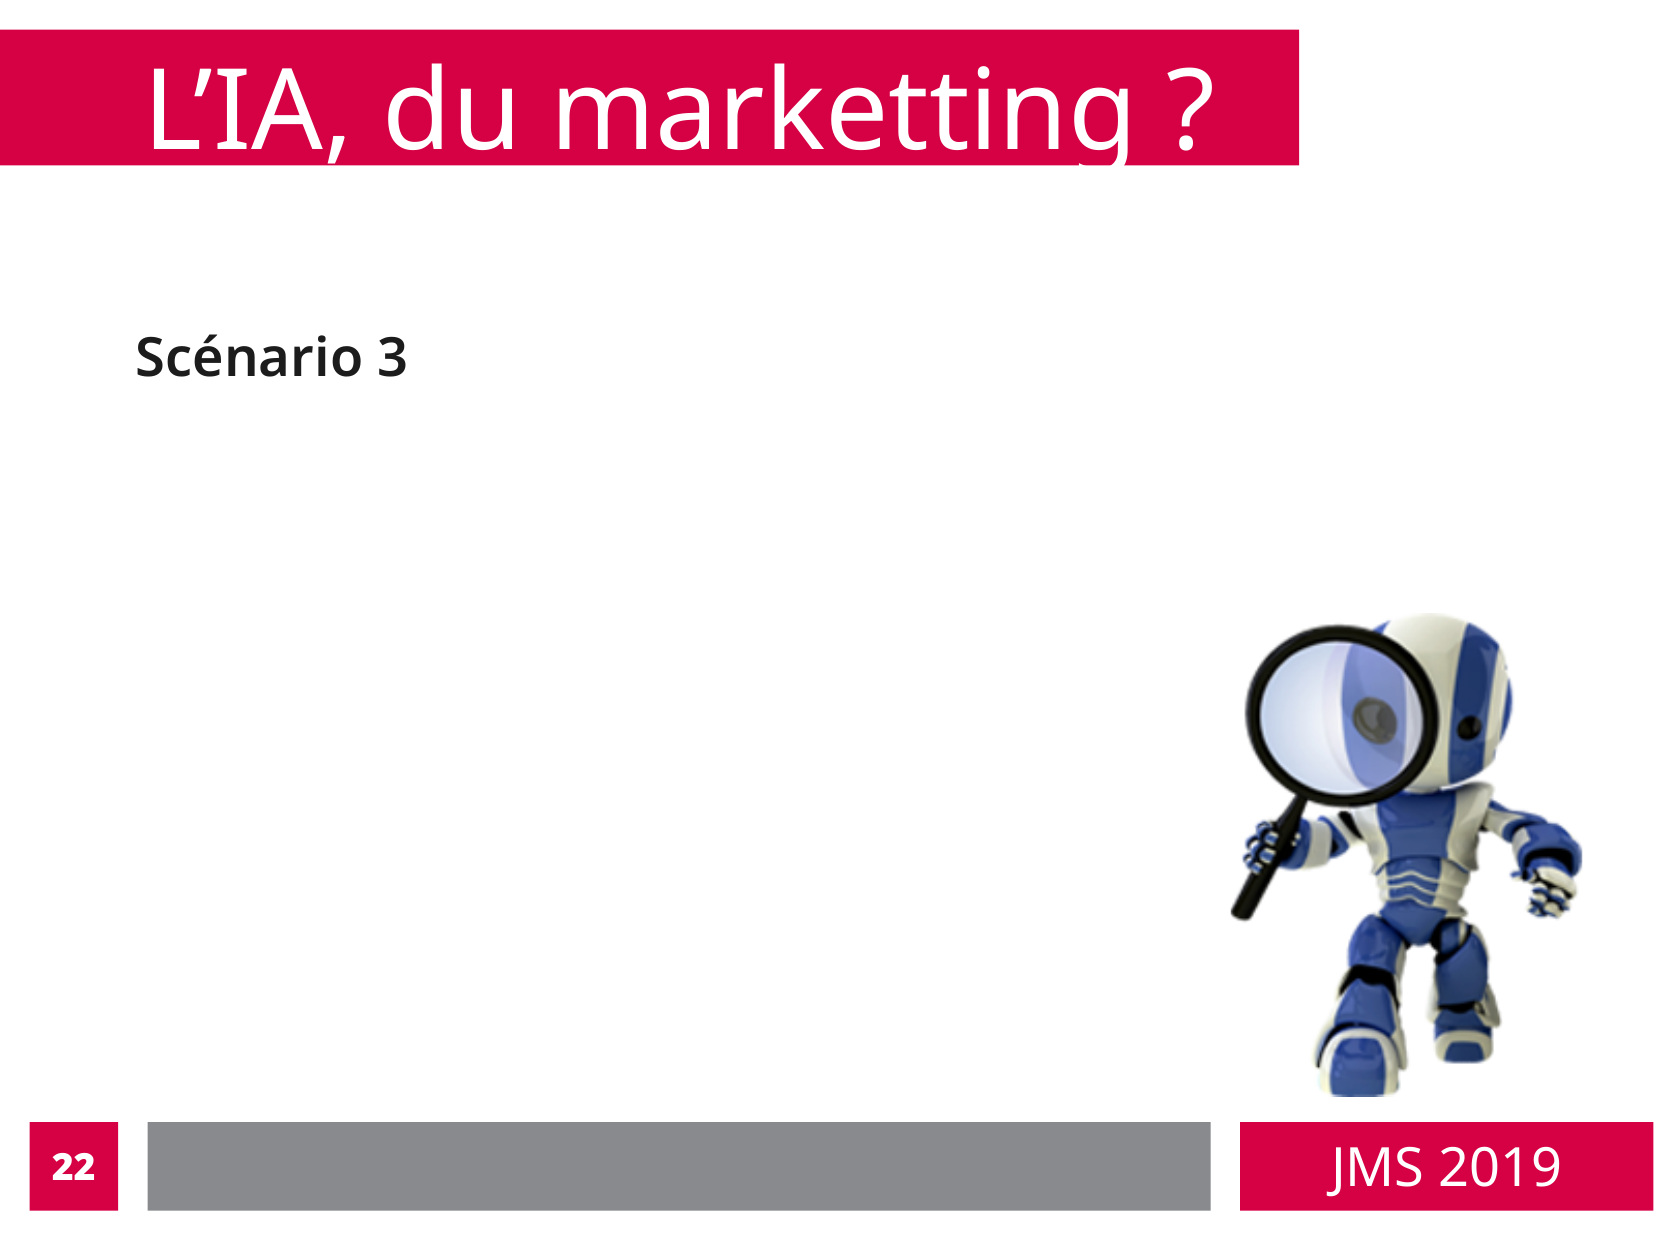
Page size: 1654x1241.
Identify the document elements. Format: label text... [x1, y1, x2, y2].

list Scénario 3 [100, 318, 1607, 1087]
title L’IA, du marketting ? [0, 29, 1229, 178]
picture [1169, 613, 1645, 1097]
